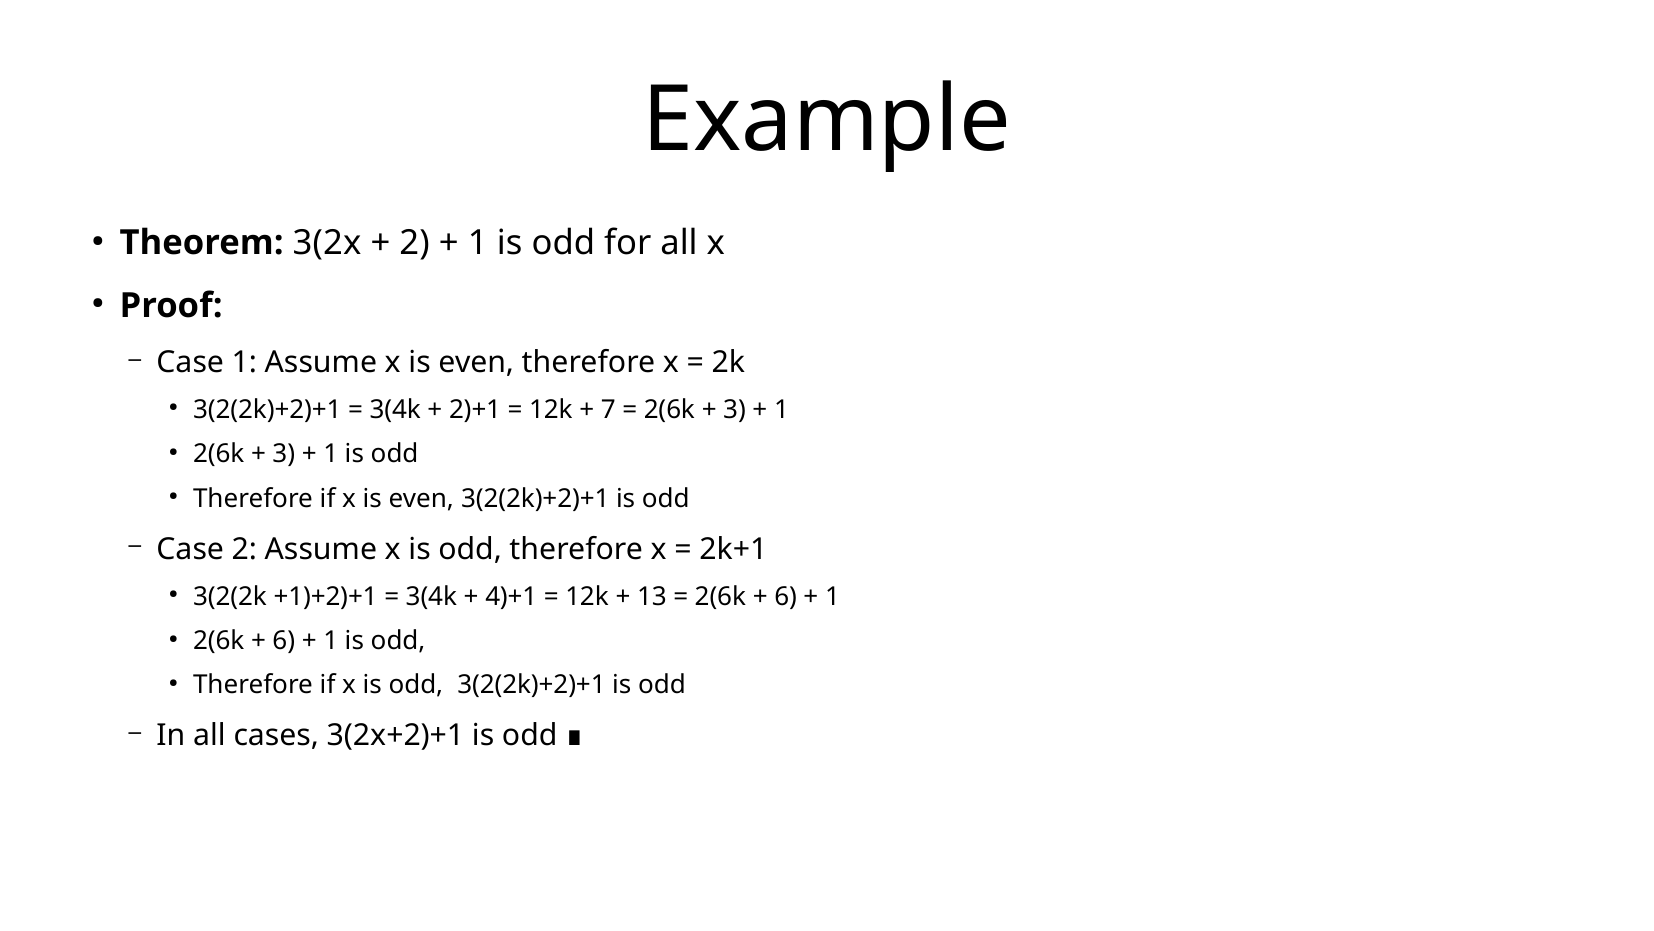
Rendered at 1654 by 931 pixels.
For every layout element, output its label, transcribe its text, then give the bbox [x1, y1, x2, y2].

title Example [82, 37, 1571, 193]
list Theorem: 3(2x + 2) + 1 is odd for all x Proof: Case 1: Assume x is even, therefore x = 2k 3(2(2k)+2)+1 = 3(4k + 2)+1 = 12k + 7 = 2(6k + 3) + 1 2(6k + 3) + 1 is odd Therefore if x is even, 3(2(2k)+2)+1 is odd Case 2: Assume x is odd, therefore x = 2k+1 3(2(2k +1)+2)+1 = 3(4k + 4)+1 = 12k + 13 = 2(6k + 6) + 1 2(6k + 6) + 1 is odd, Therefore if x is odd, 3(2(2k)+2)+1 is odd In all cases, 3(2x+2)+1 is odd ∎ [82, 217, 1571, 758]
